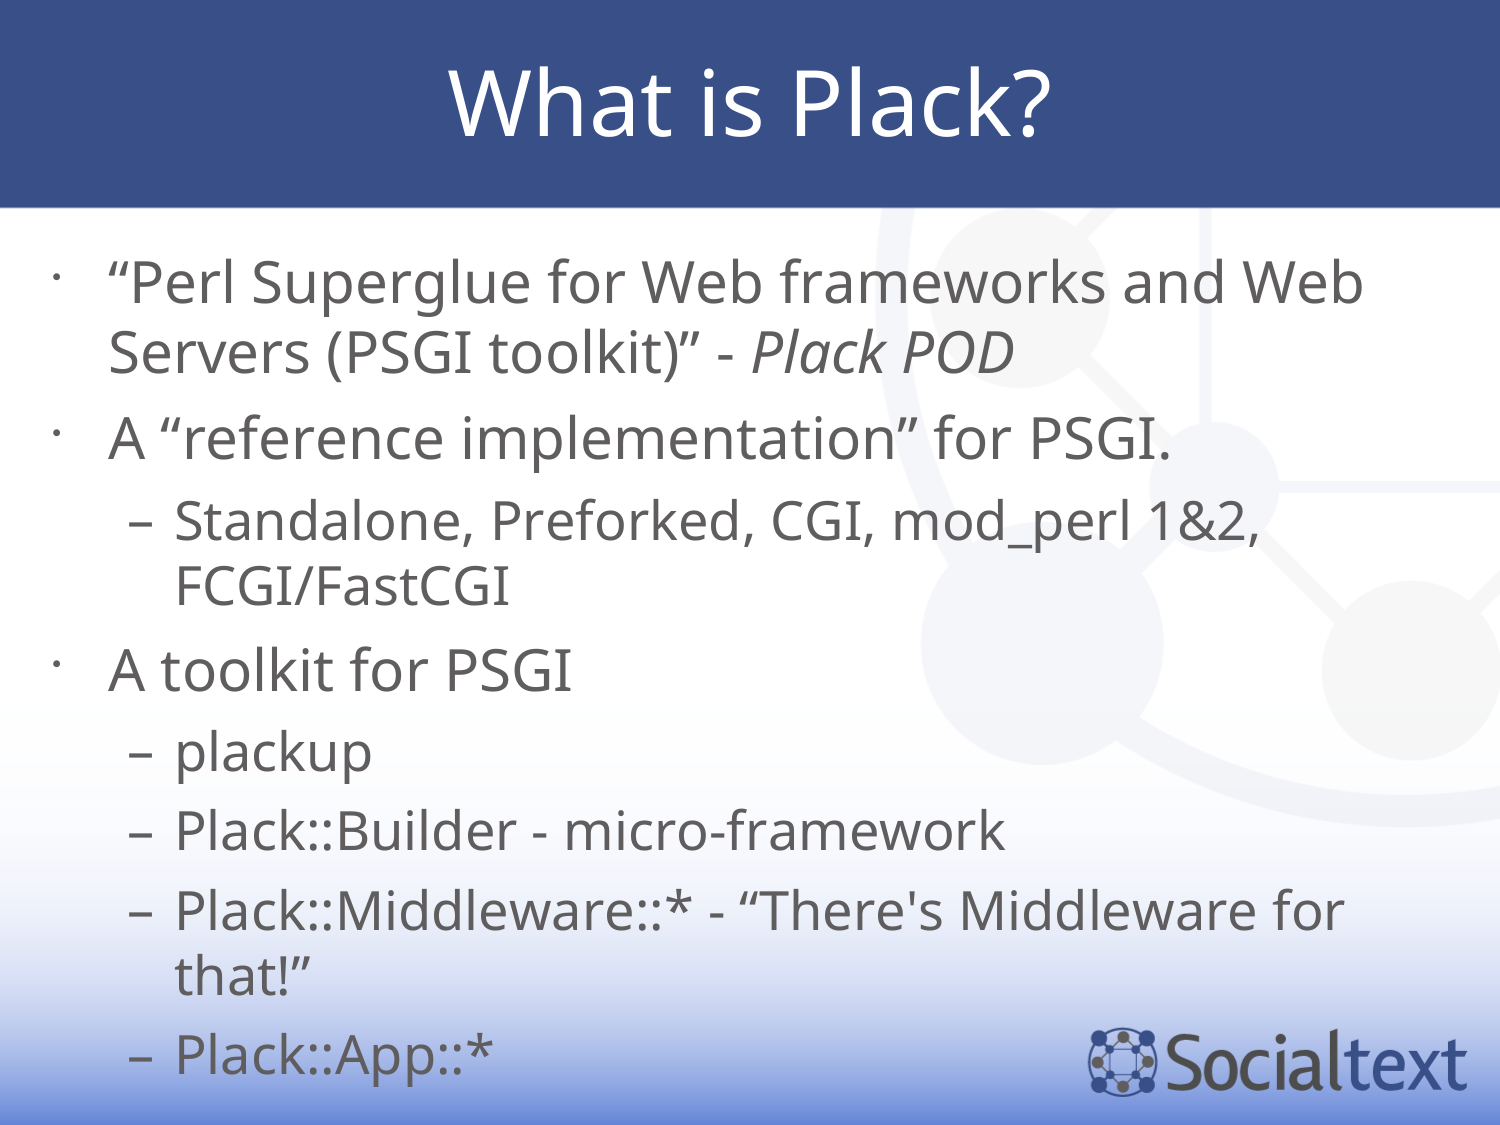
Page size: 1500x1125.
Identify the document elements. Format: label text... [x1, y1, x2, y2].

picture [0, 0, 1500, 1125]
list “Perl Superglue for Web frameworks and Web Servers (PSGI toolkit)” - Plack POD A “reference implementation” for PSGI. Standalone, Preforked, CGI, mod_perl 1&2, FCGI/FastCGI A toolkit for PSGI plackup Plack::Builder - micro-framework Plack::Middleware::* - “There's Middleware for that!” Plack::App::* [37, 237, 1463, 1029]
title What is Plack? [12, 0, 1488, 214]
